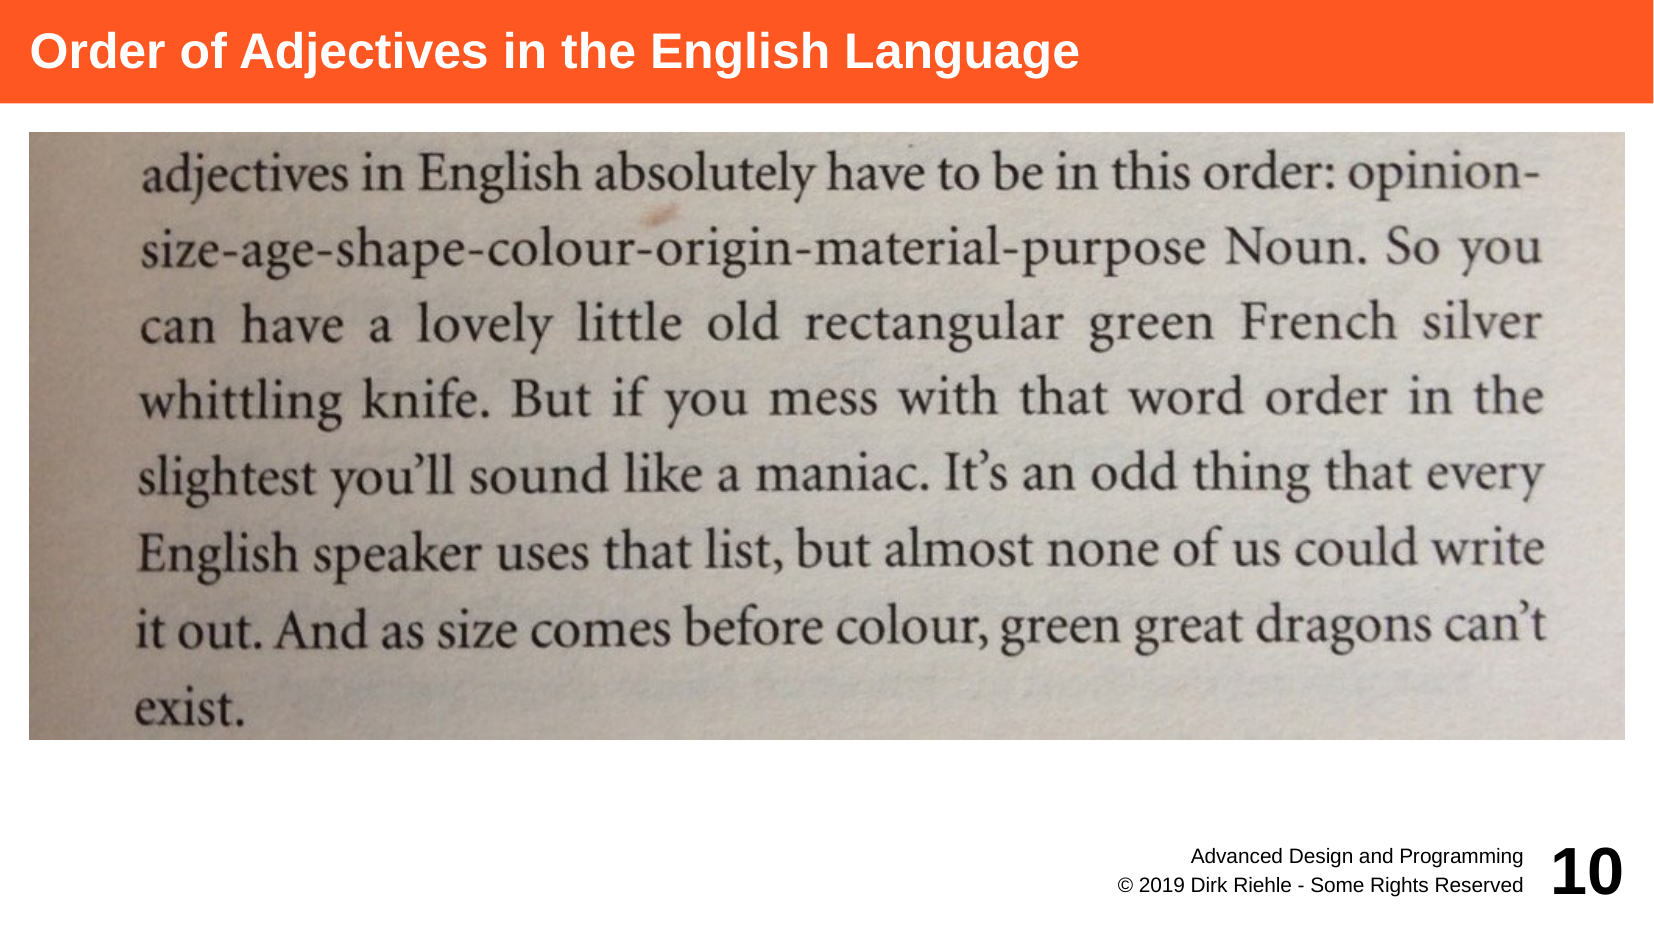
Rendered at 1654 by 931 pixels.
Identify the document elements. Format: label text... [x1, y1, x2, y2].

title Order of Adjectives in the English Language [0, 0, 1654, 104]
picture [29, 132, 1625, 740]
